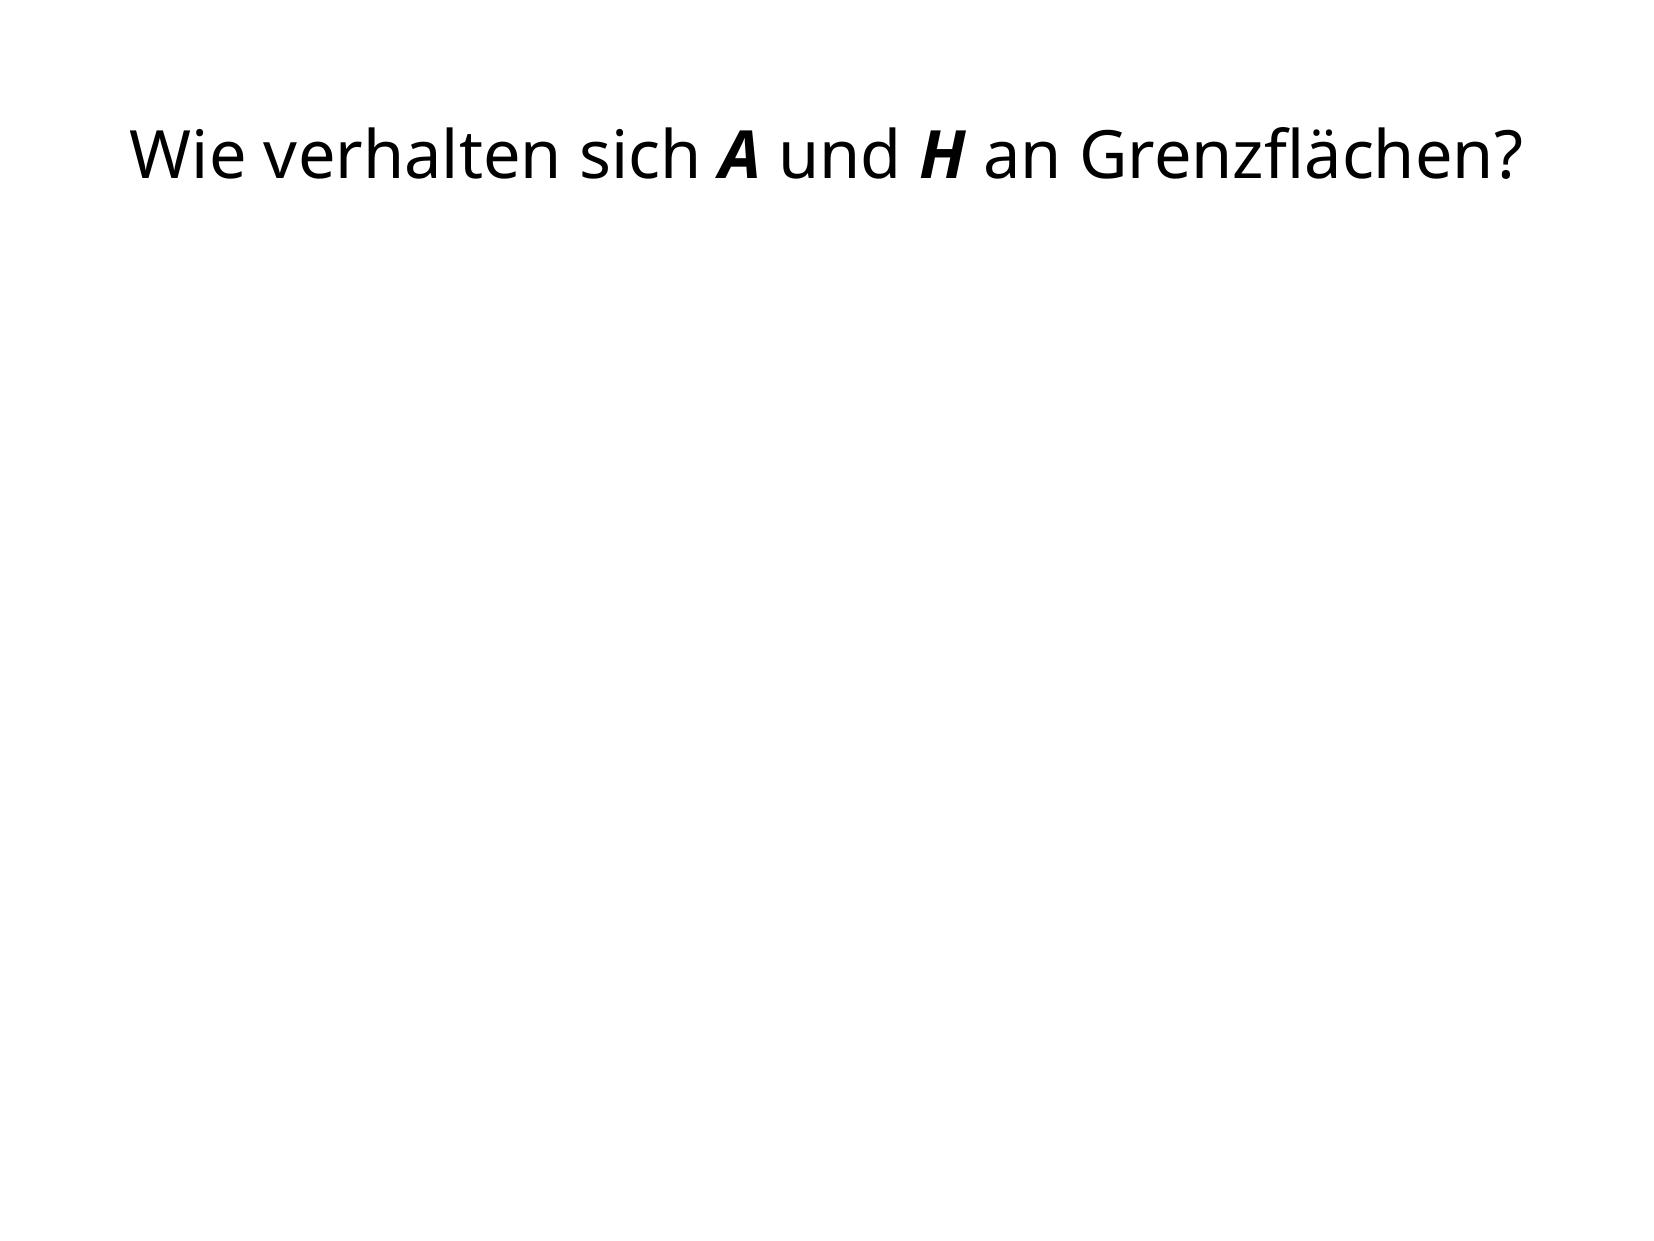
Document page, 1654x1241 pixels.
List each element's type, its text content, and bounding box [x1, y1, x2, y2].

title Wie verhalten sich A und H an Grenzflächen? [82, 49, 1571, 257]
